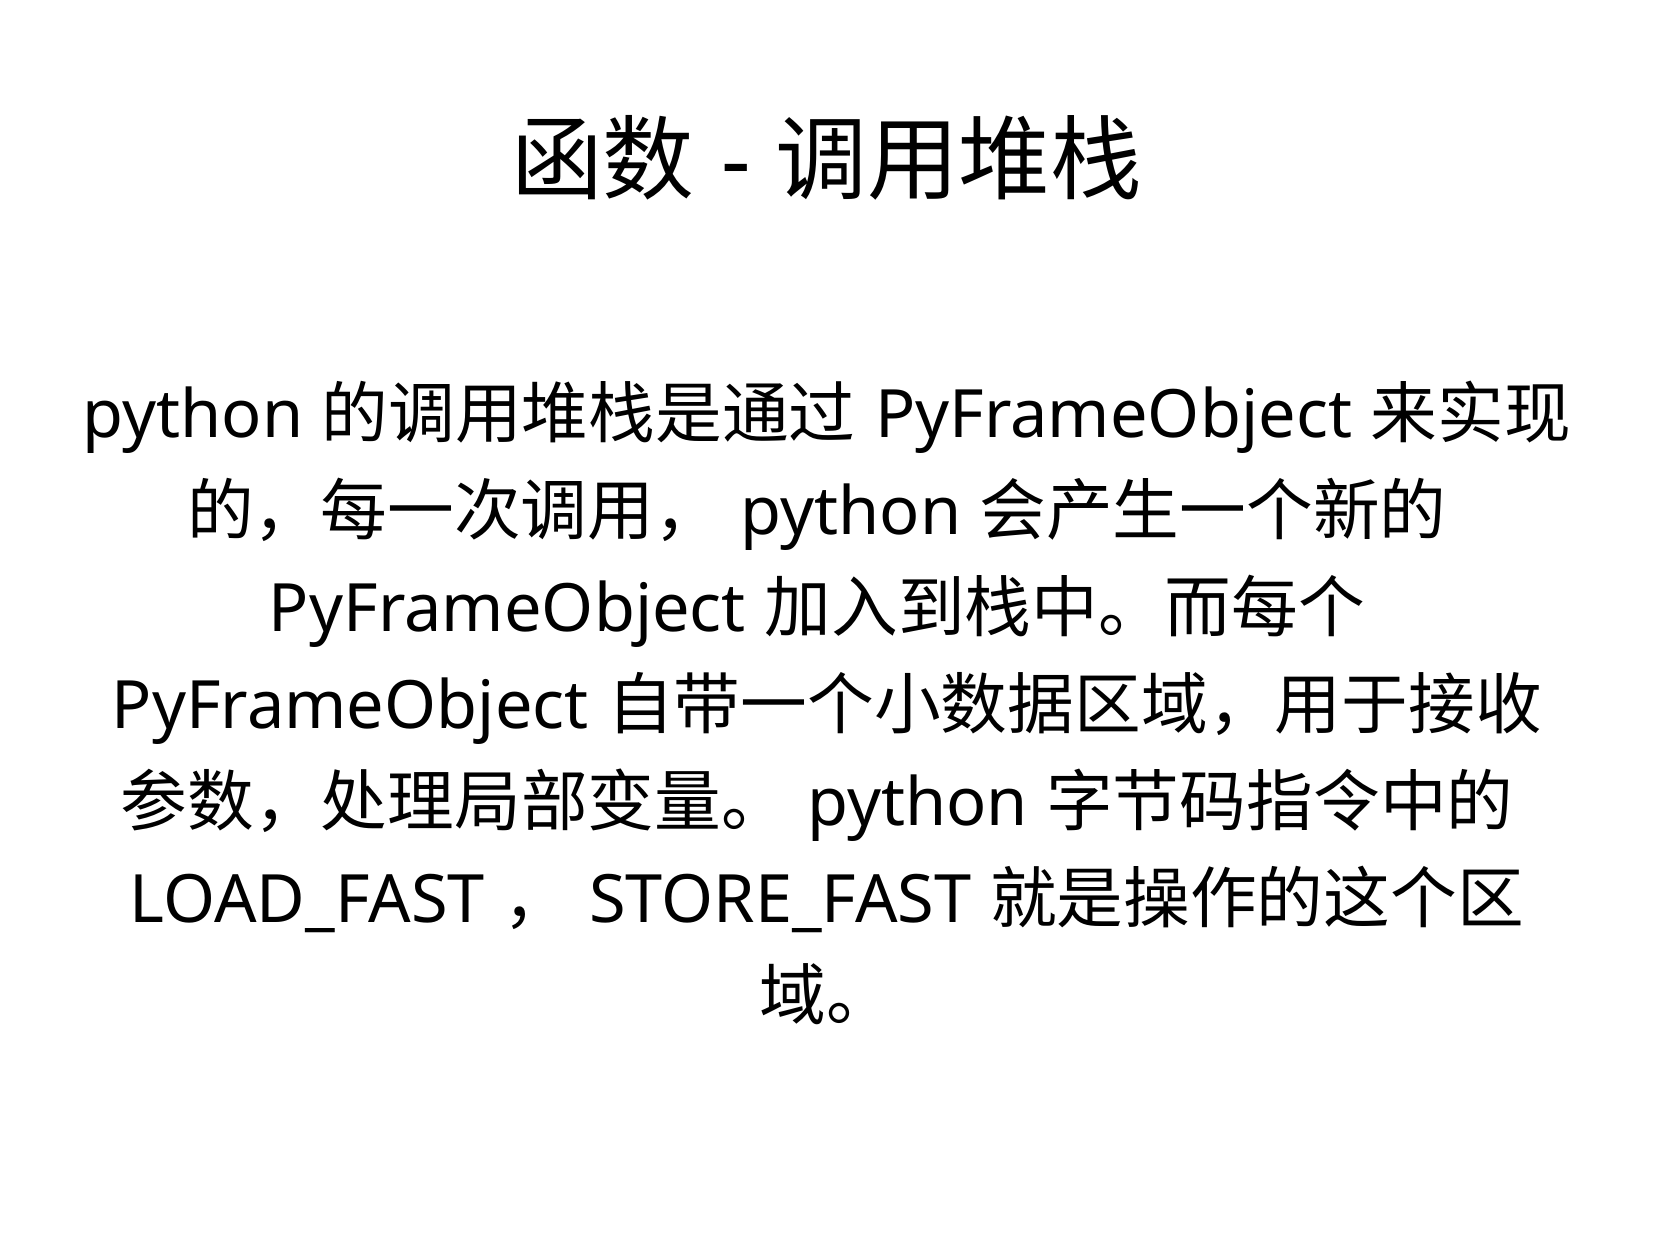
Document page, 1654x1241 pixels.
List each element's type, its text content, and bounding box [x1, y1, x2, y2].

subtitle python的调用堆栈是通过PyFrameObject来实现的，每一次调用，python会产生一个新的PyFrameObject加入到栈中。而每个PyFrameObject自带一个小数据区域，用于接收参数，处理局部变量。python字节码指令中的LOAD_FAST，STORE_FAST就是操作的这个区域。 [82, 297, 1571, 1102]
title 函数-调用堆栈 [82, 56, 1571, 250]
